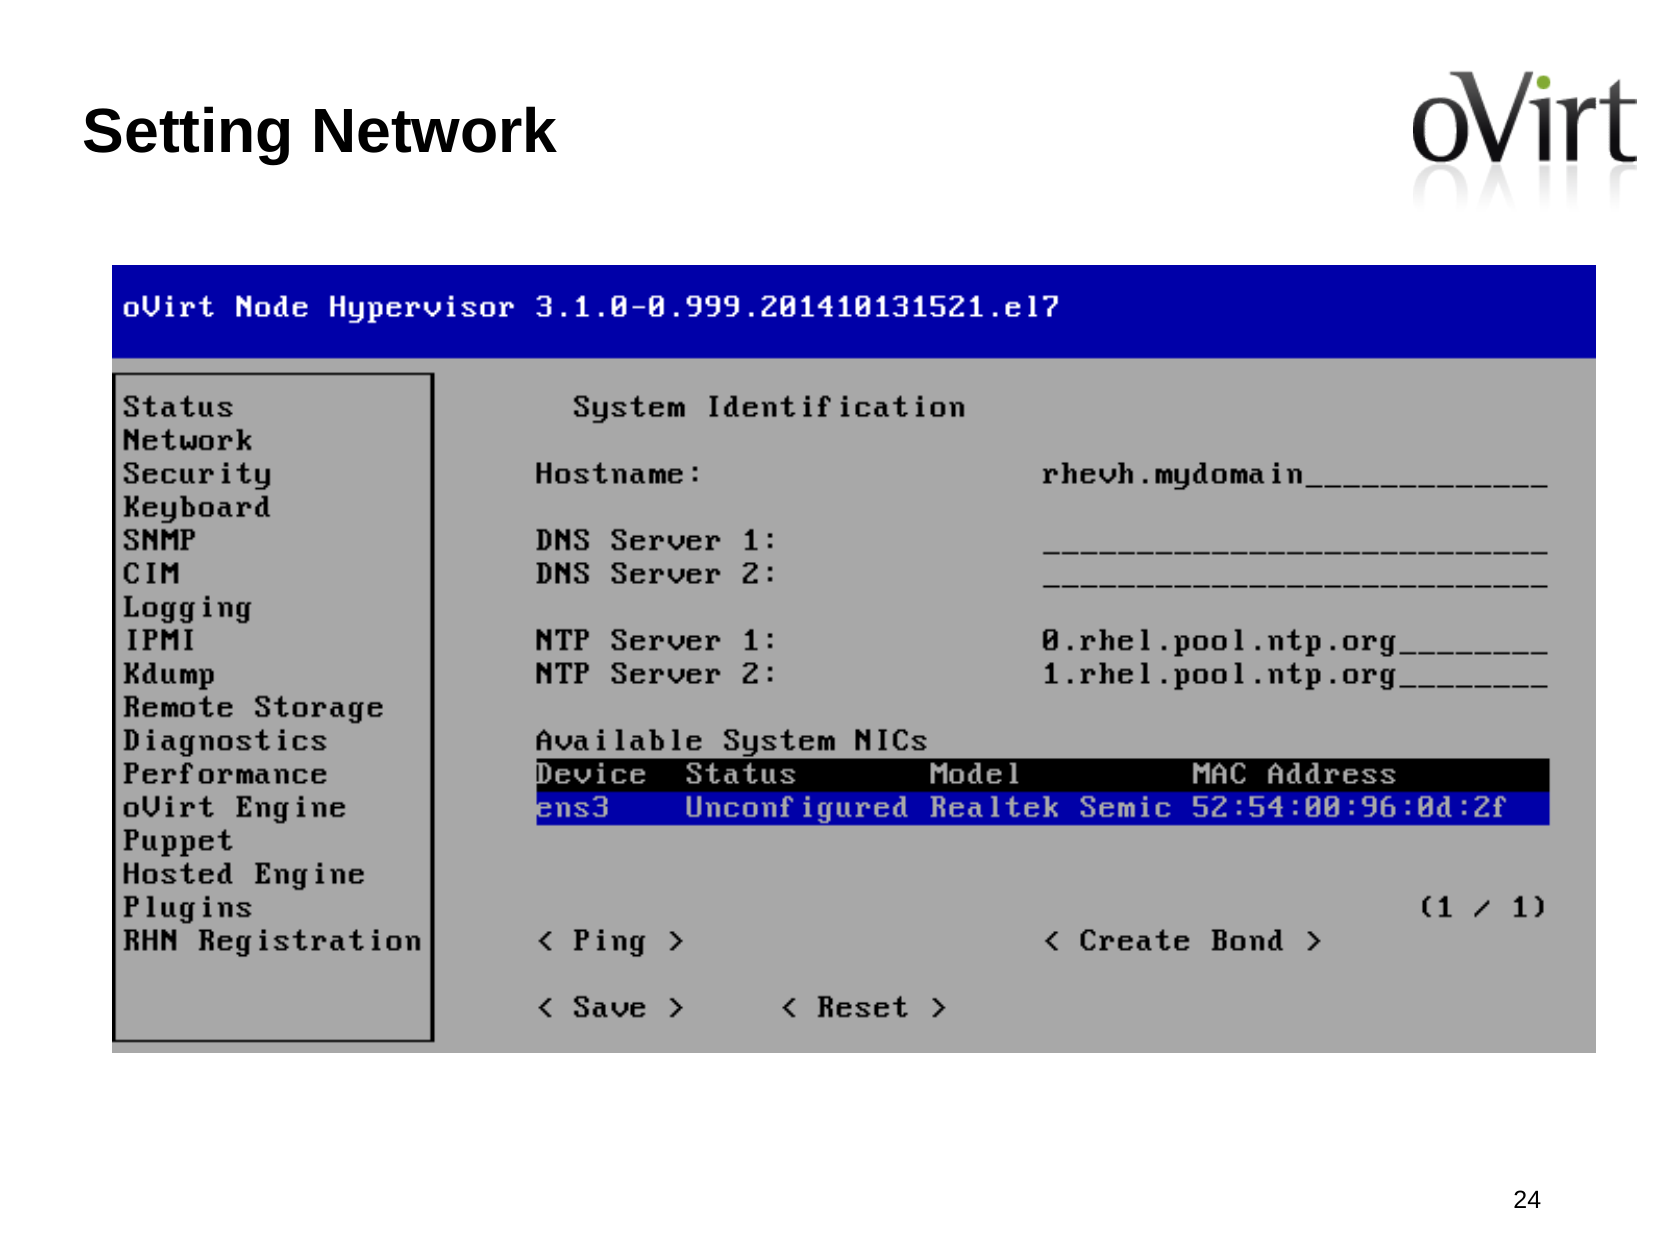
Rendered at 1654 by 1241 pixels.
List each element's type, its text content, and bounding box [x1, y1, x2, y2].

title Setting Network [82, 37, 1303, 226]
picture [112, 265, 1596, 1053]
picture [1413, 63, 1637, 212]
